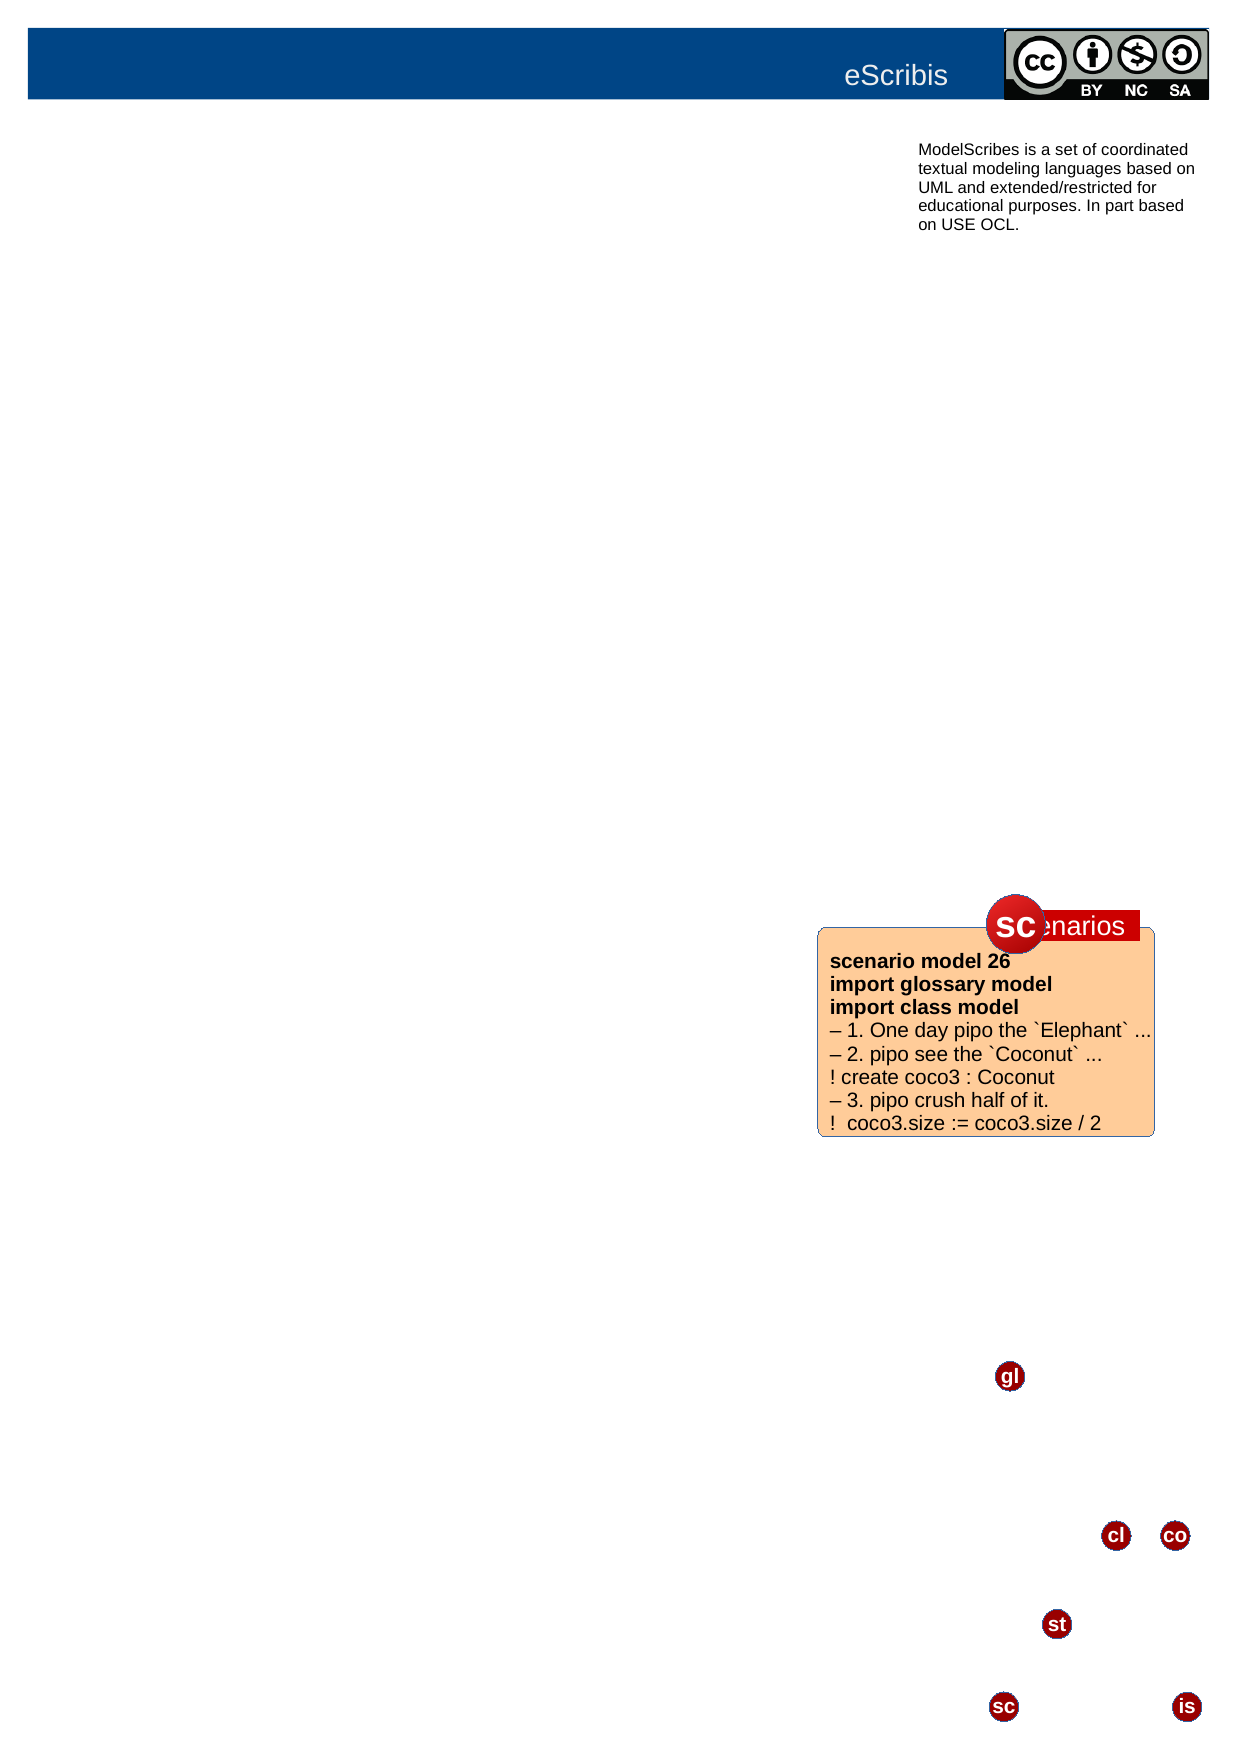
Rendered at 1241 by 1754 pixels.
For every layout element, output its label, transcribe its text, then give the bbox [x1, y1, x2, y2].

text_box [817, 927, 990, 941]
text_box eScribis [818, 51, 975, 100]
text_box co [1160, 1520, 1191, 1551]
text_box [27, 27, 1210, 100]
text_box sc [989, 1691, 1019, 1722]
picture [1004, 29, 1209, 100]
text_box sc [986, 894, 1046, 954]
text_box [1140, 927, 1155, 941]
text_box enarios [1041, 910, 1140, 941]
text_box is [1172, 1692, 1202, 1722]
text_box gl [995, 1361, 1025, 1392]
text_box st [1042, 1609, 1072, 1639]
text_box ModelScribes is a set of coordinated textual modeling languages based on UML and extended/restricted for educational purposes. In part based on USE OCL. [903, 132, 1214, 242]
text_box scenario model 26 import glossary model import class model – 1. One day pipo the `Elephant` ... – 2. pipo see the `Coconut` ... ! create coco3 : Coconut – 3. pipo crush half of it. ! coco3.size := coco3.size / 2 [814, 941, 1241, 1384]
text_box cl [1101, 1520, 1132, 1551]
